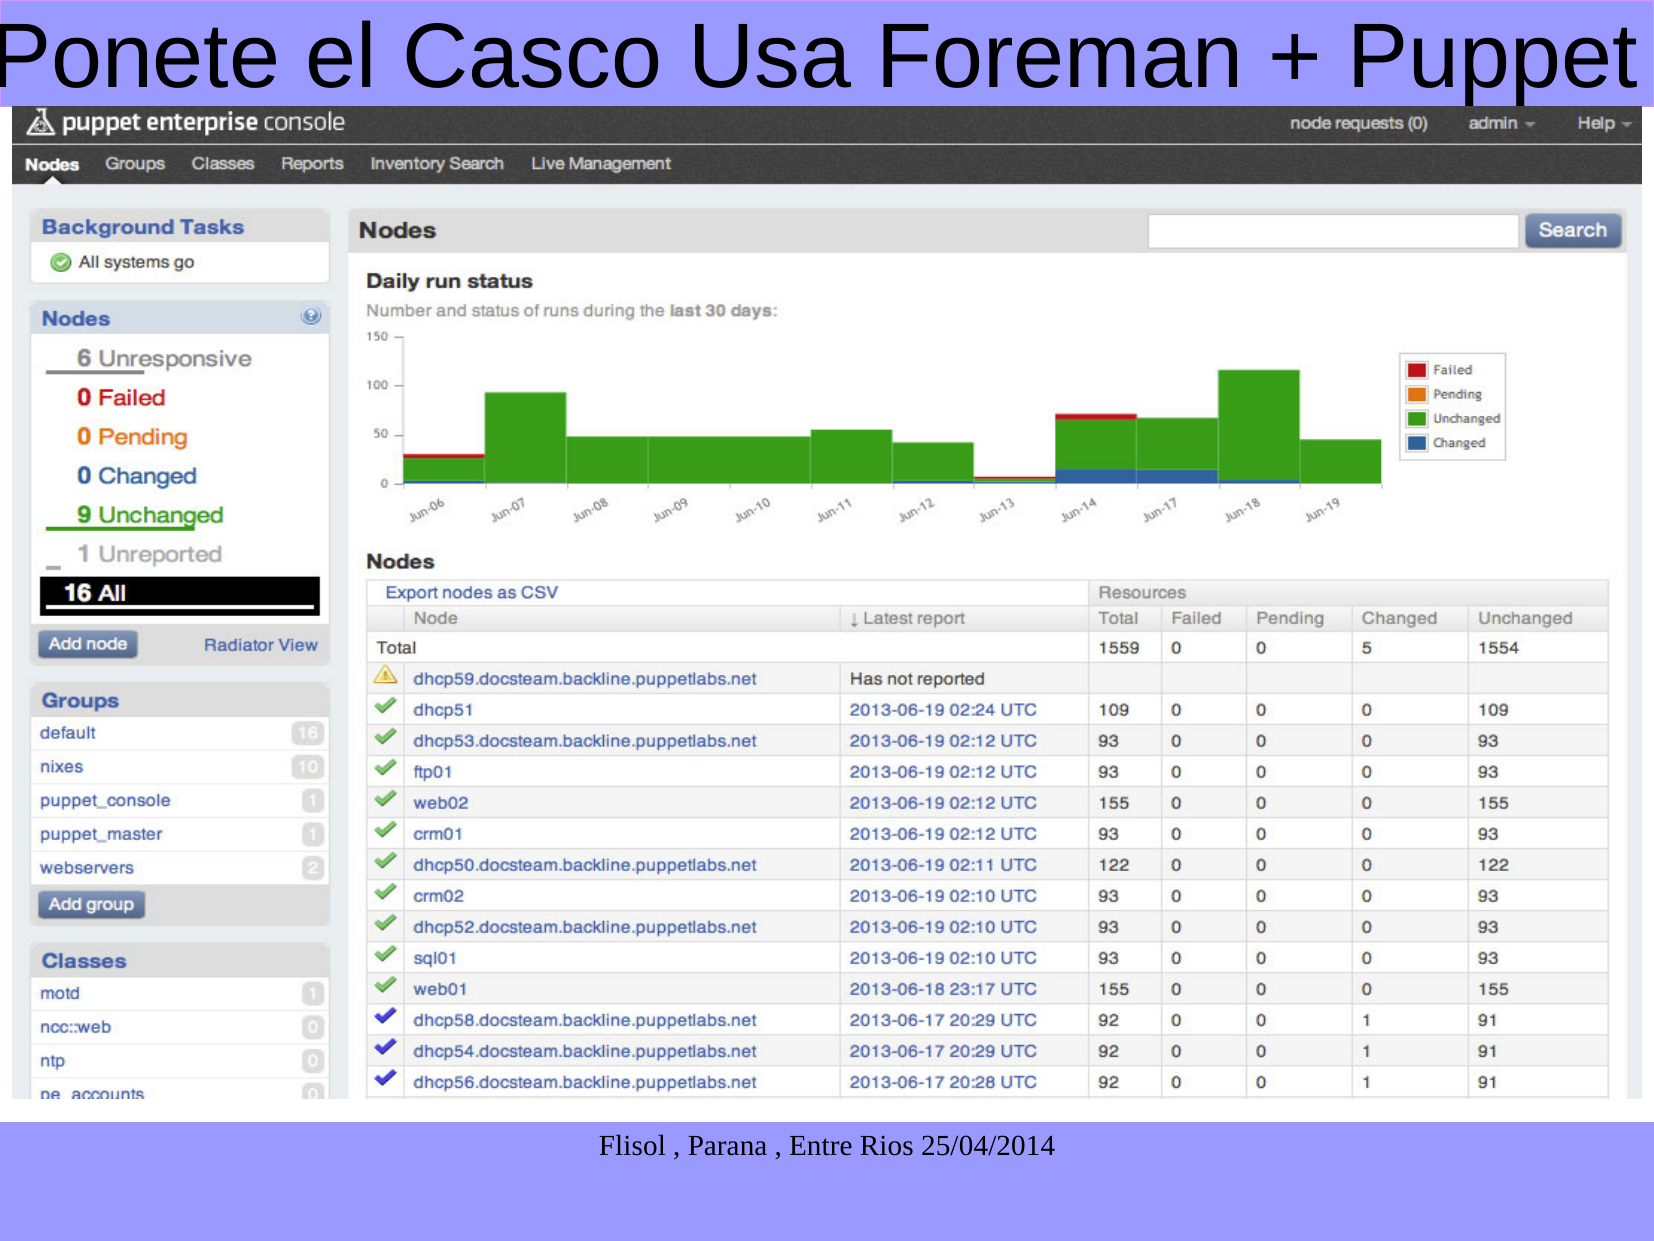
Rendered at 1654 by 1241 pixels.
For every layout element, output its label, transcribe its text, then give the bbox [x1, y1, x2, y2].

picture [12, 106, 1642, 1099]
title Ponete el Casco Usa Foreman + Puppet [0, 0, 1654, 160]
